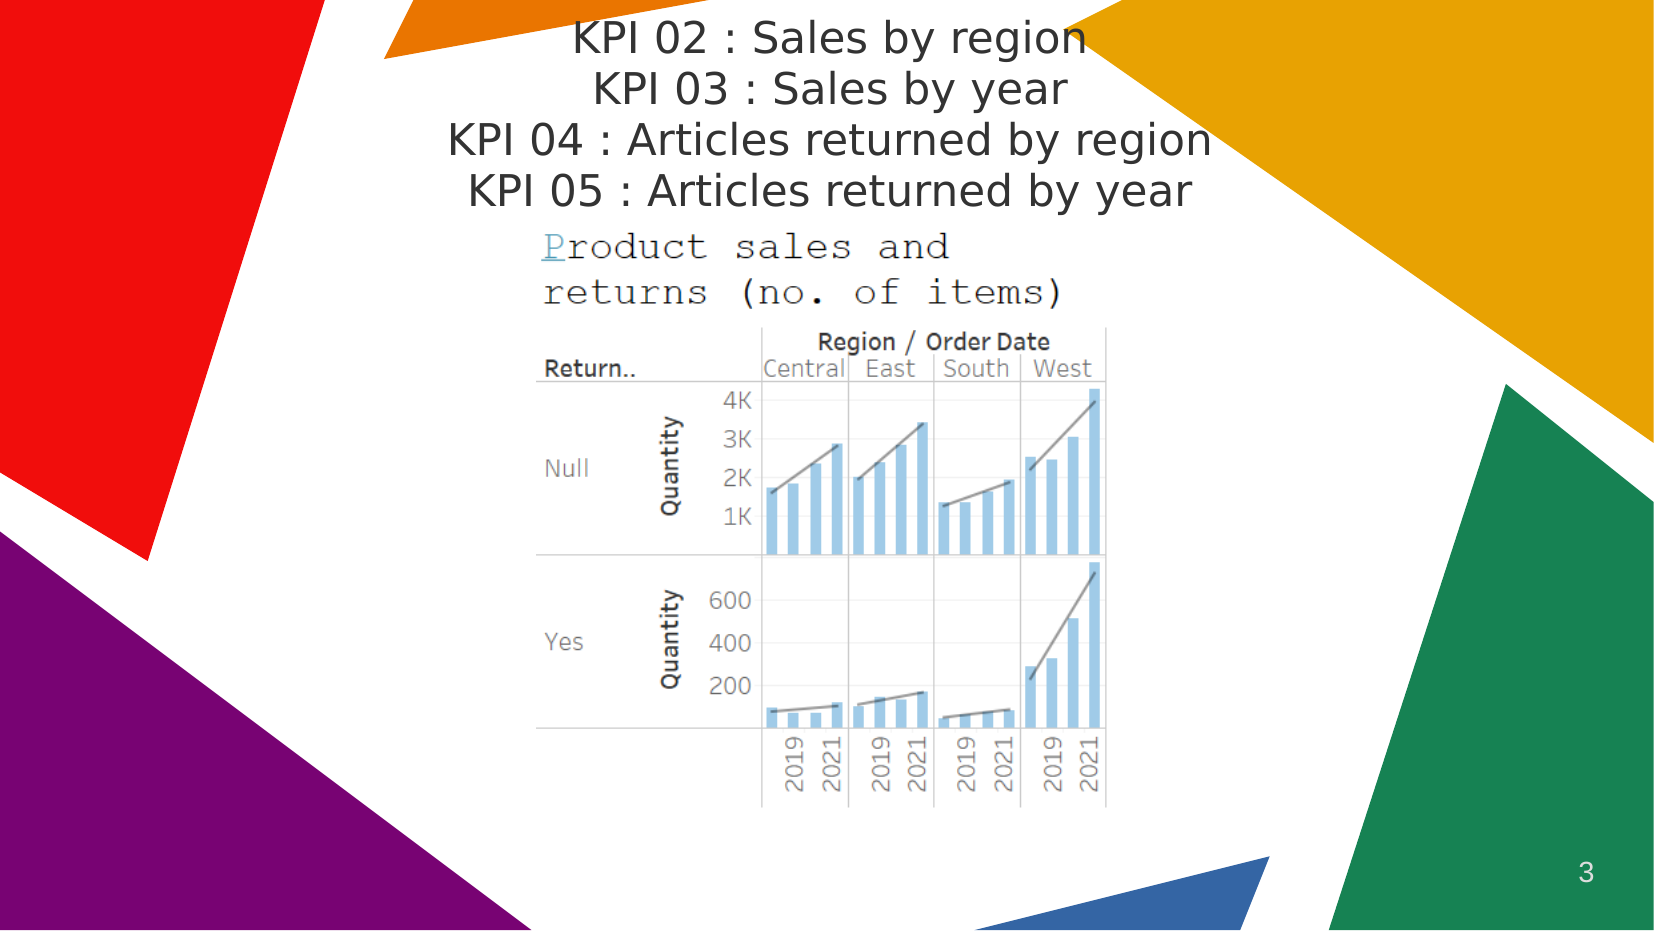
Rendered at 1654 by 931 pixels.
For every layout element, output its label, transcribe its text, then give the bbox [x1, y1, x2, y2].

title KPI 02 : Sales by region KPI 03 : Sales by year KPI 04 : Articles returned by region KPI 05 : Articles returned by year [289, 13, 1372, 217]
picture [536, 217, 1124, 817]
